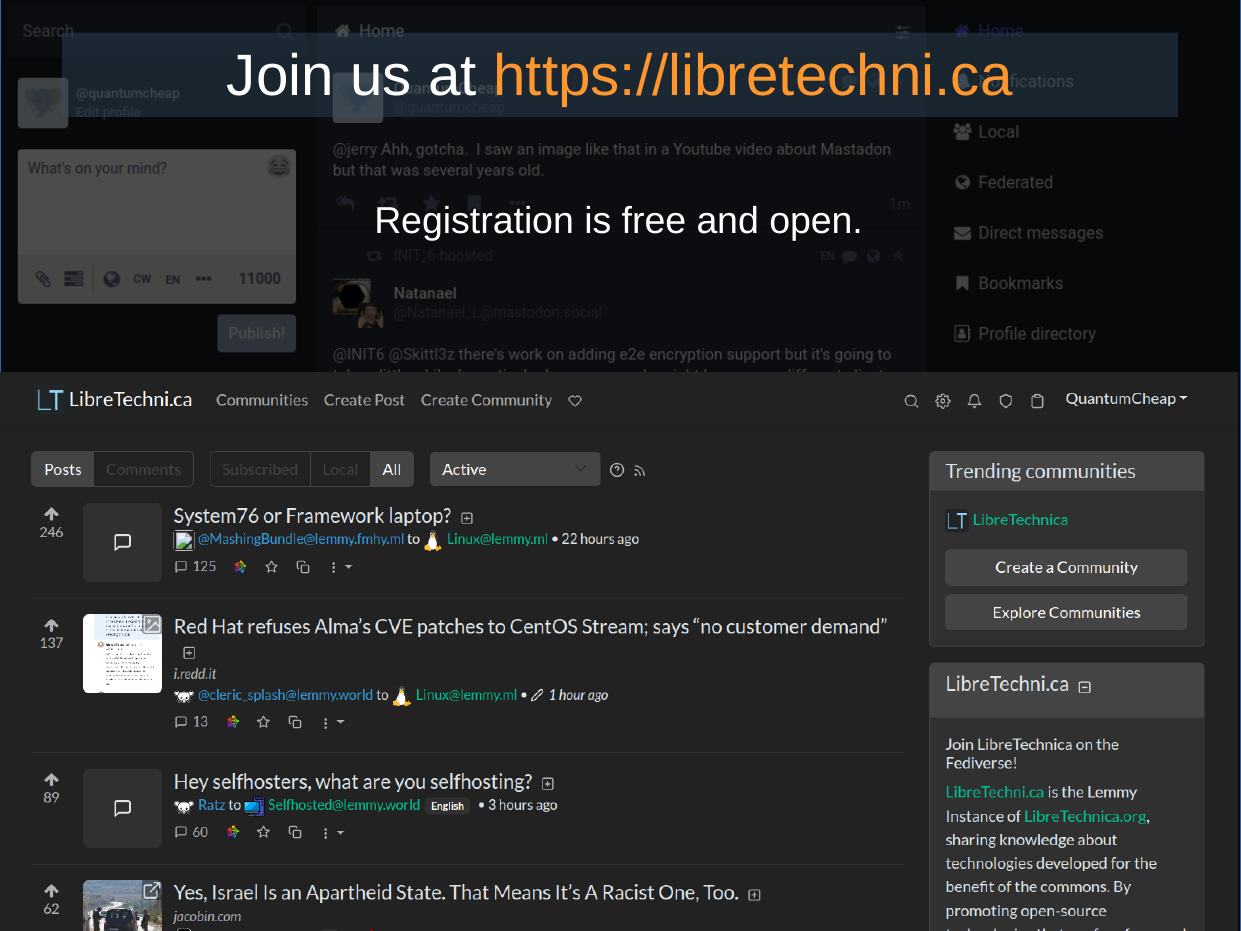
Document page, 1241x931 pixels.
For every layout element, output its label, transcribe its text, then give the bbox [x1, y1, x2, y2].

text_box [0, 0, 1241, 931]
text_box Registration is free and open. [37, 150, 1201, 372]
picture [0, 372, 1238, 931]
title Join us at https://libretechni.ca [62, 32, 1179, 117]
